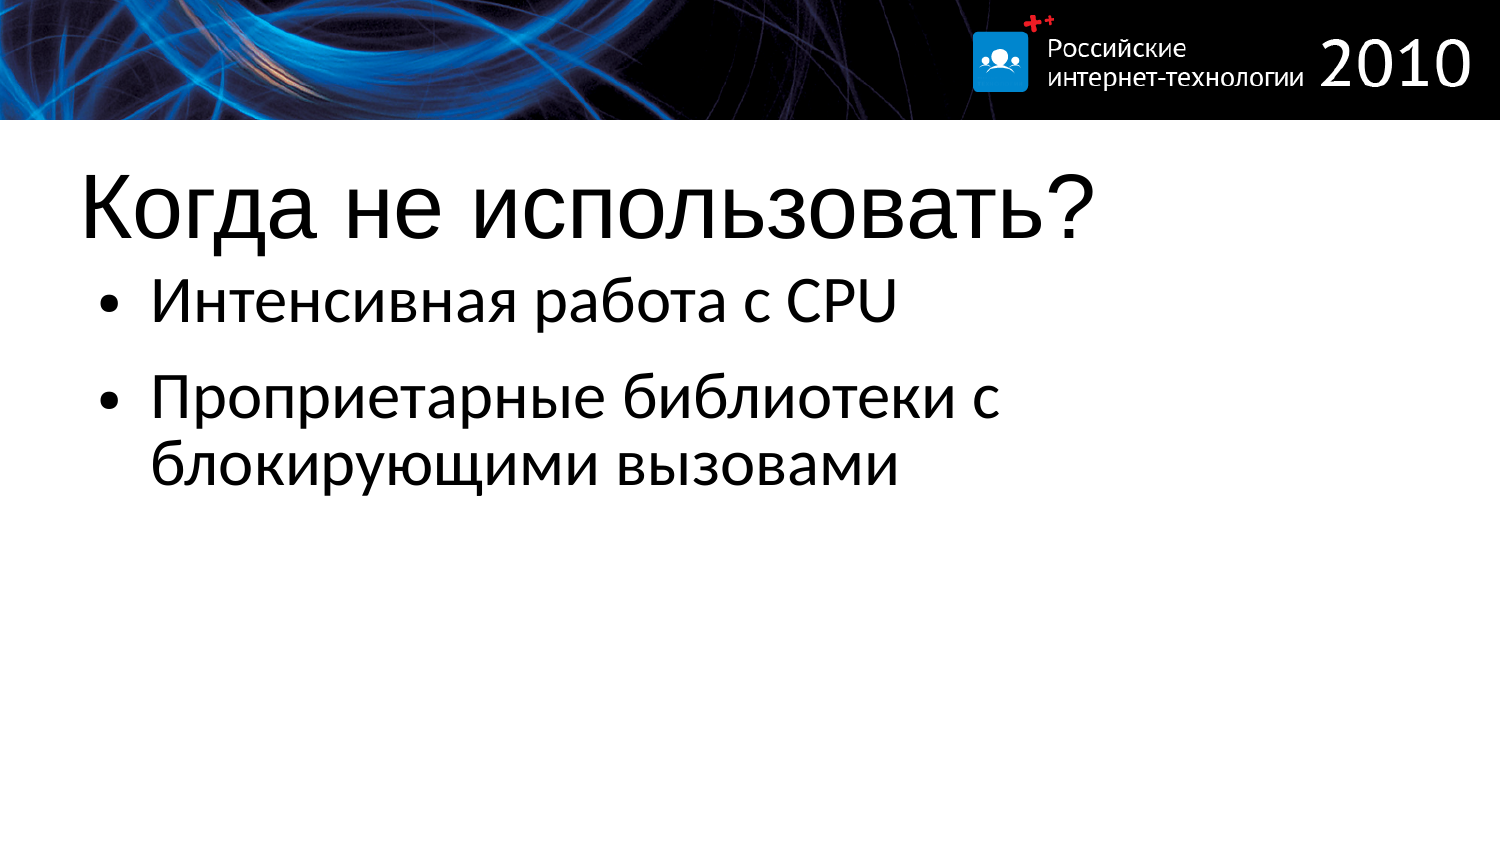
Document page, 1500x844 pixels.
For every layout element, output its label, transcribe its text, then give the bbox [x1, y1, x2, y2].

picture [0, 0, 1500, 120]
list Интенсивная работа с CPU Проприетарные библиотеки с блокирующими вызовами [79, 272, 1430, 750]
title Когда не использовать? [79, 155, 1430, 258]
